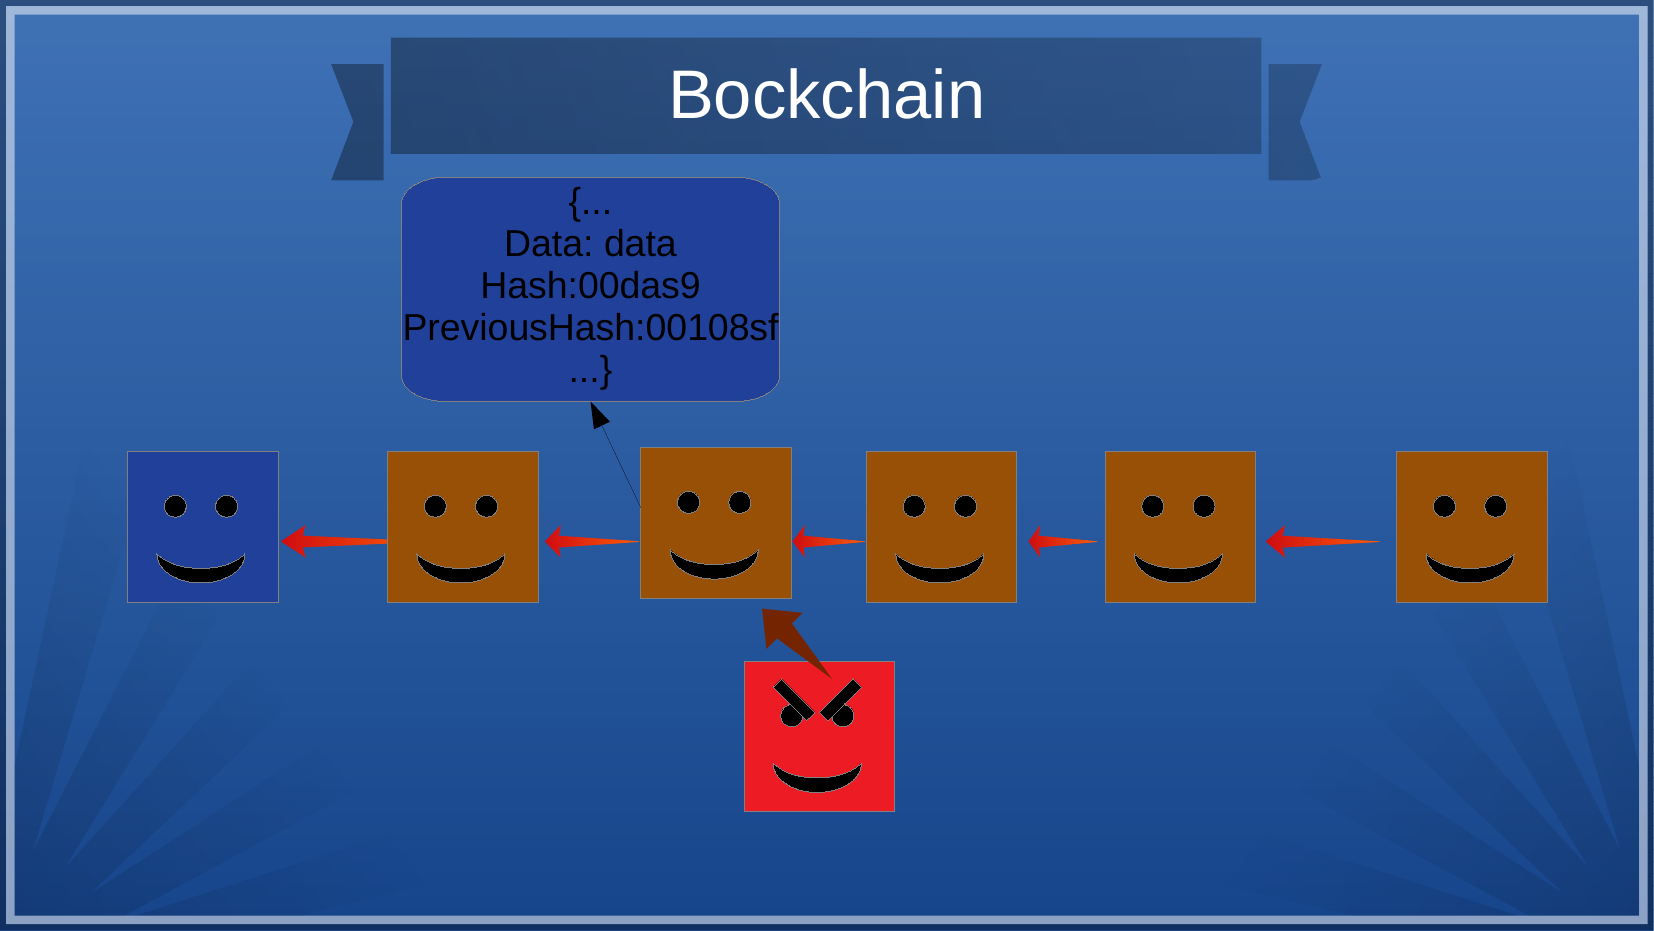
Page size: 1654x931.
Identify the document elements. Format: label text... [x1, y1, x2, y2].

text_box [387, 451, 539, 603]
picture [1263, 522, 1382, 560]
picture [543, 522, 641, 560]
picture [744, 590, 851, 697]
picture [279, 522, 387, 560]
title Bockchain [389, 35, 1264, 154]
text_box [640, 447, 792, 599]
text_box [1396, 451, 1548, 603]
picture [1027, 522, 1099, 560]
text_box [744, 661, 895, 812]
text_box {... Data: data Hash:00das9 PreviousHash:00108sf ...} [401, 177, 780, 402]
text_box [127, 451, 279, 603]
text_box [866, 451, 1017, 603]
text_box [1105, 451, 1256, 603]
picture [791, 522, 867, 560]
